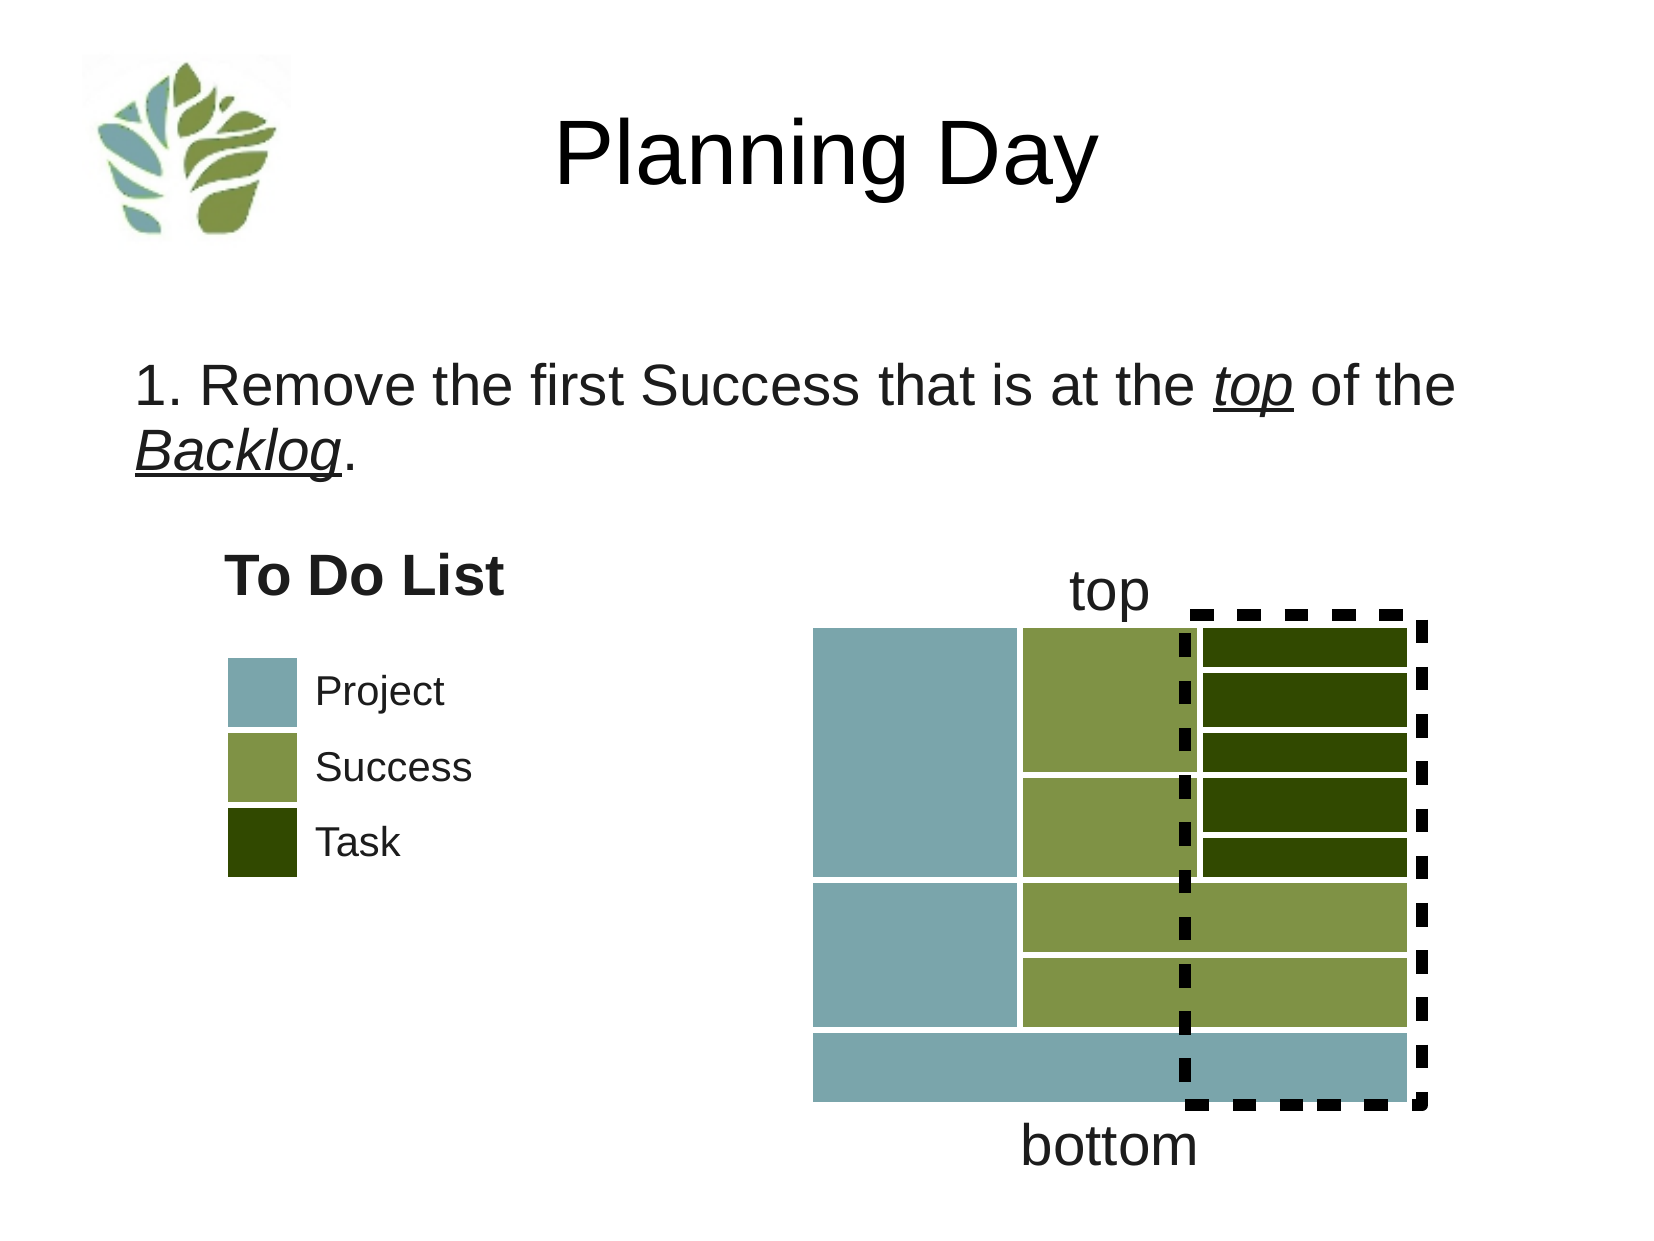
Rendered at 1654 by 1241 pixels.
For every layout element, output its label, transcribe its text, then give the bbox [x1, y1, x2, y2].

text_box [225, 655, 301, 881]
picture [82, 49, 291, 258]
text_box bottom [825, 1106, 1396, 1186]
text_box 1. Remove the first Success that is at the top of the Backlog. [120, 345, 1531, 490]
text_box Success [300, 736, 586, 798]
title Planning Day [291, 49, 1571, 257]
text_box To Do List [210, 535, 571, 617]
text_box top [825, 550, 1396, 625]
text_box Project [300, 659, 586, 722]
text_box [810, 625, 1411, 1106]
text_box Task [300, 811, 586, 873]
